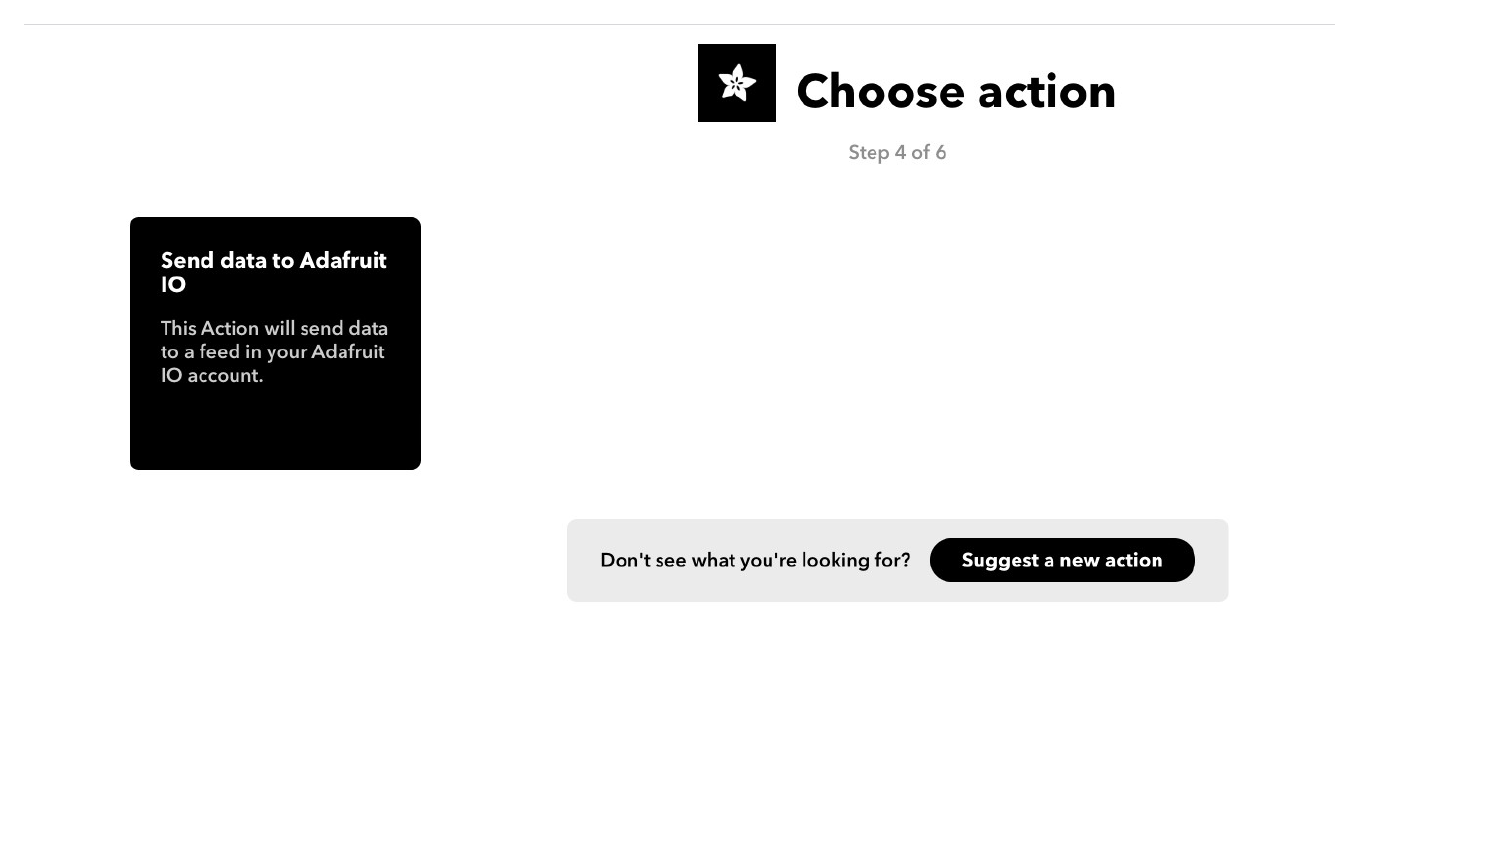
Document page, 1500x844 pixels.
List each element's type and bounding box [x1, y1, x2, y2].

picture [24, 24, 1335, 819]
